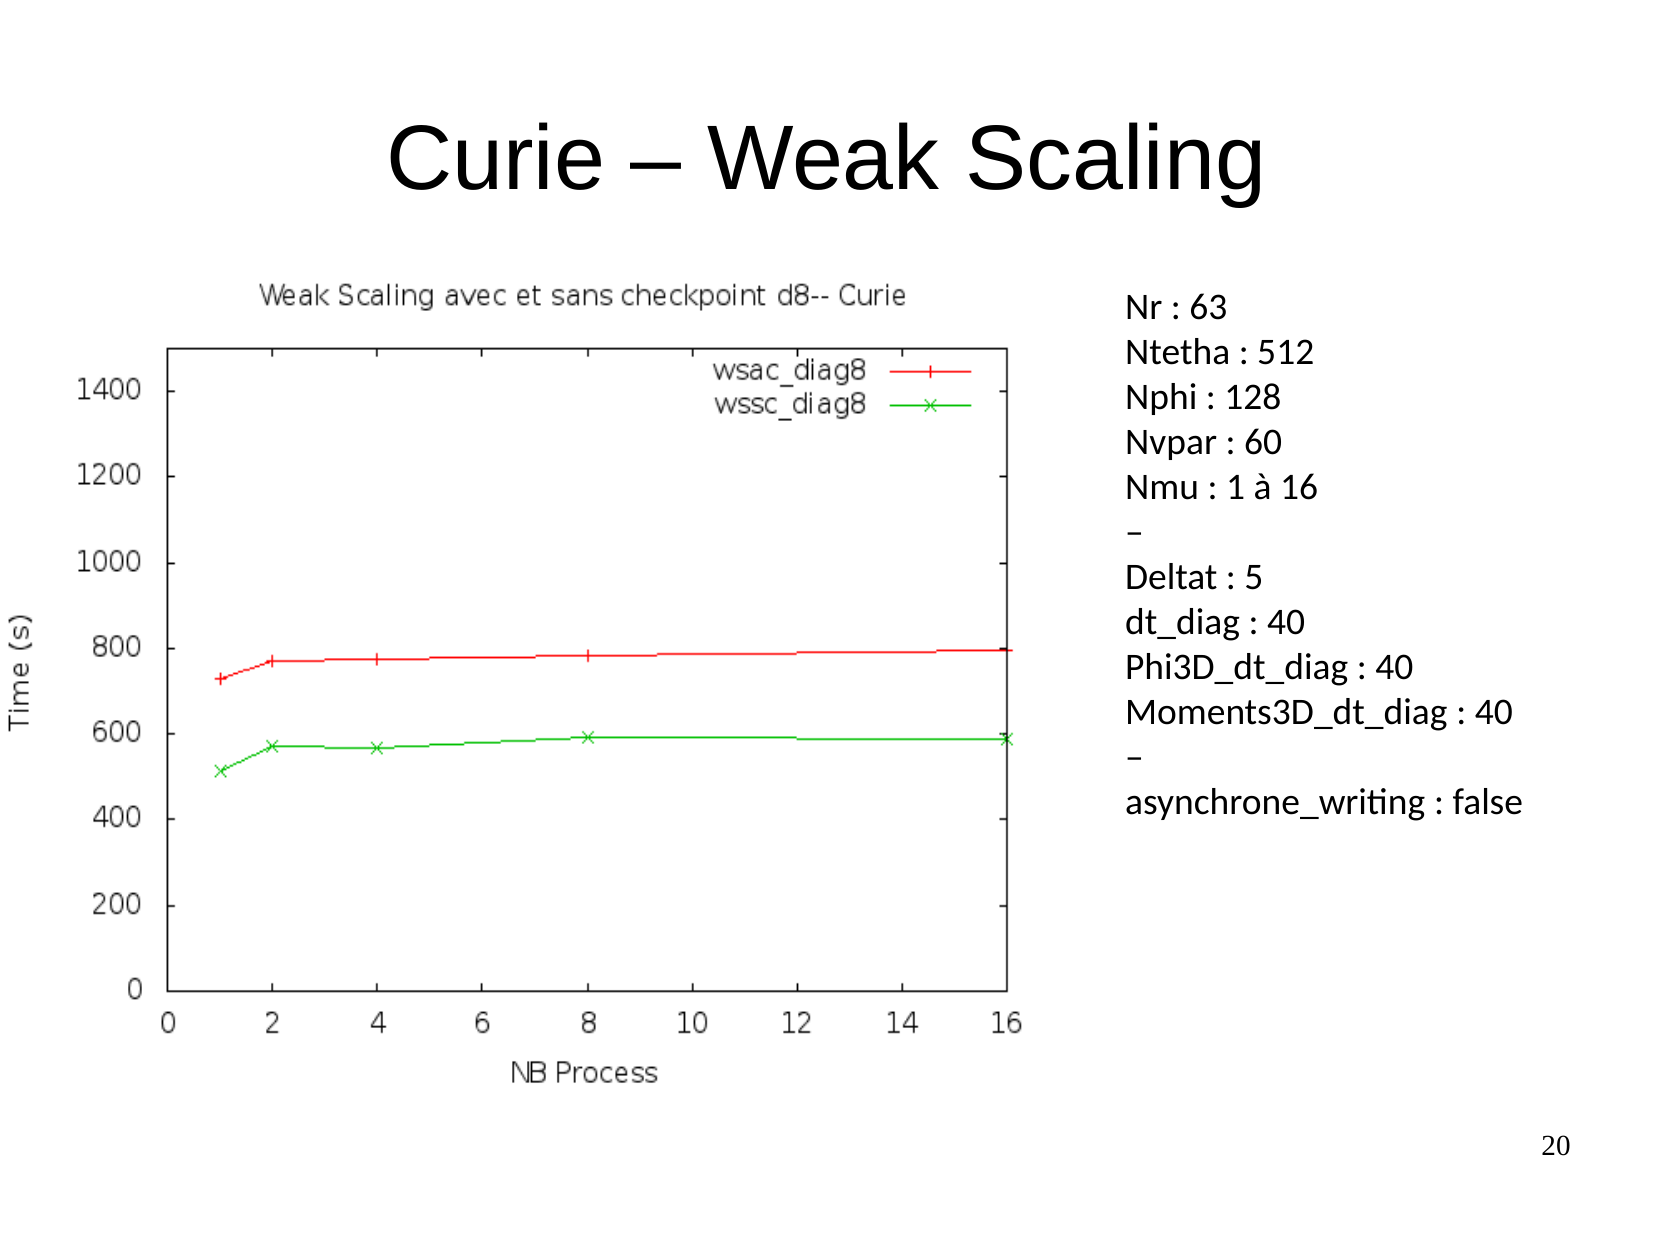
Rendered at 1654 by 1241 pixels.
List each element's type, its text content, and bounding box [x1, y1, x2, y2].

text_box Nr : 63 Ntetha : 512 Nphi : 128 Nvpar : 60 Nmu : 1 à 16 – Deltat : 5 dt_diag : 40 Phi3D_dt_diag : 40 Moments3D_dt_diag : 40 – asynchrone_writing : false [1110, 274, 1654, 830]
picture [0, 247, 1063, 1099]
title Curie – Weak Scaling [82, 49, 1571, 257]
